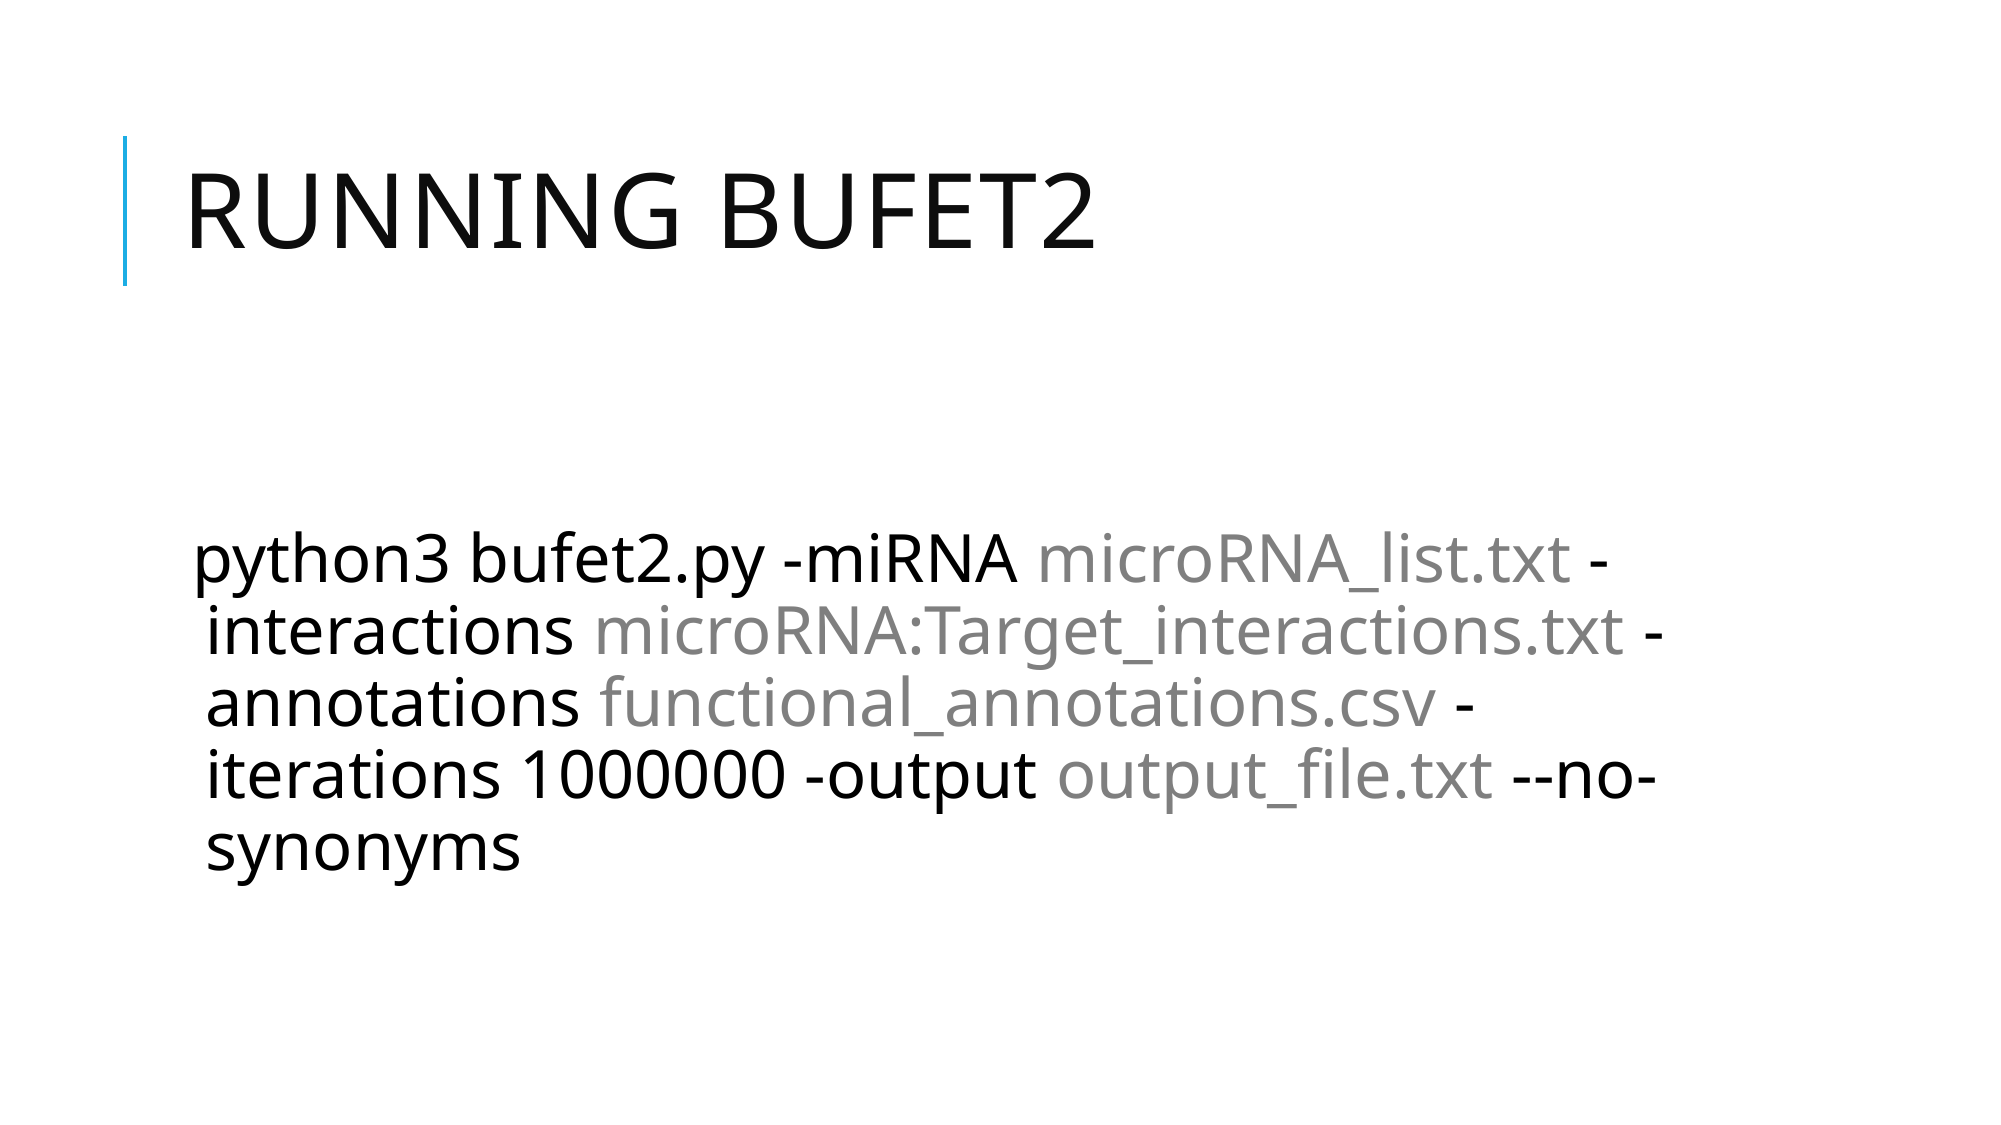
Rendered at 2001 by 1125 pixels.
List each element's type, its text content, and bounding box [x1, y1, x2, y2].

list python3 bufet2.py -miRNA microRNA_list.txt -interactions microRNA:Target_interactions.txt -annotations functional_annotations.csv -iterations 1000000 -output output_file.txt --no-synonyms [168, 375, 1763, 1036]
title Running BUFET2 [168, 96, 1763, 343]
